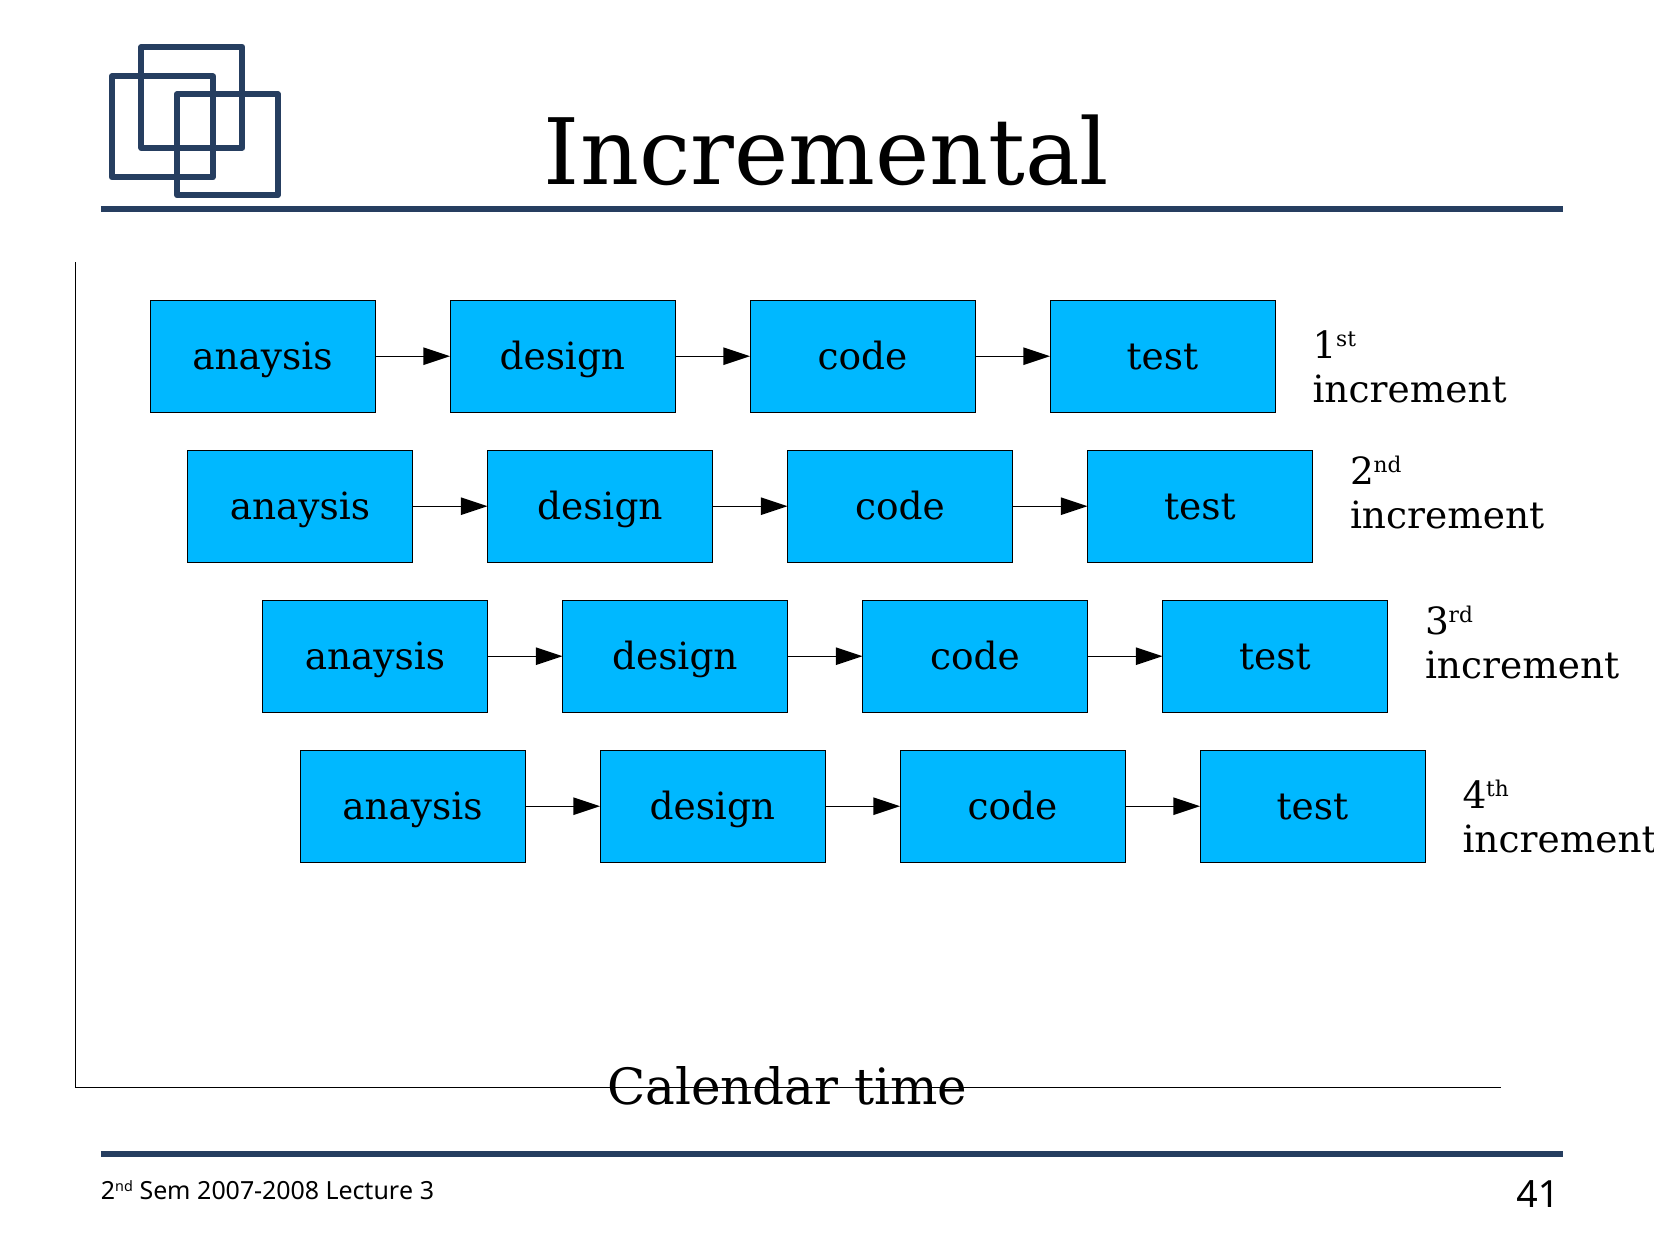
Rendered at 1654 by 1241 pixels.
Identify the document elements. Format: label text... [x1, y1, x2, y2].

text_box code [750, 300, 976, 413]
text_box test [1050, 300, 1276, 413]
text_box 2nd increment [1350, 450, 1576, 539]
text_box test [1162, 600, 1388, 713]
text_box code [862, 600, 1088, 713]
text_box 3rd increment [1425, 600, 1651, 689]
text_box code [787, 450, 1013, 563]
text_box code [900, 750, 1126, 863]
text_box 4th increment [1462, 774, 1654, 863]
text_box design [562, 600, 788, 713]
text_box anaysis [262, 600, 488, 713]
text_box test [1087, 450, 1313, 563]
text_box anaysis [300, 750, 526, 863]
text_box 1st increment [1312, 324, 1538, 413]
text_box anaysis [187, 450, 413, 563]
text_box design [450, 300, 676, 413]
text_box design [487, 450, 713, 563]
text_box anaysis [150, 300, 376, 413]
text_box test [1200, 750, 1426, 863]
text_box design [600, 750, 826, 863]
title Incremental [82, 49, 1571, 257]
